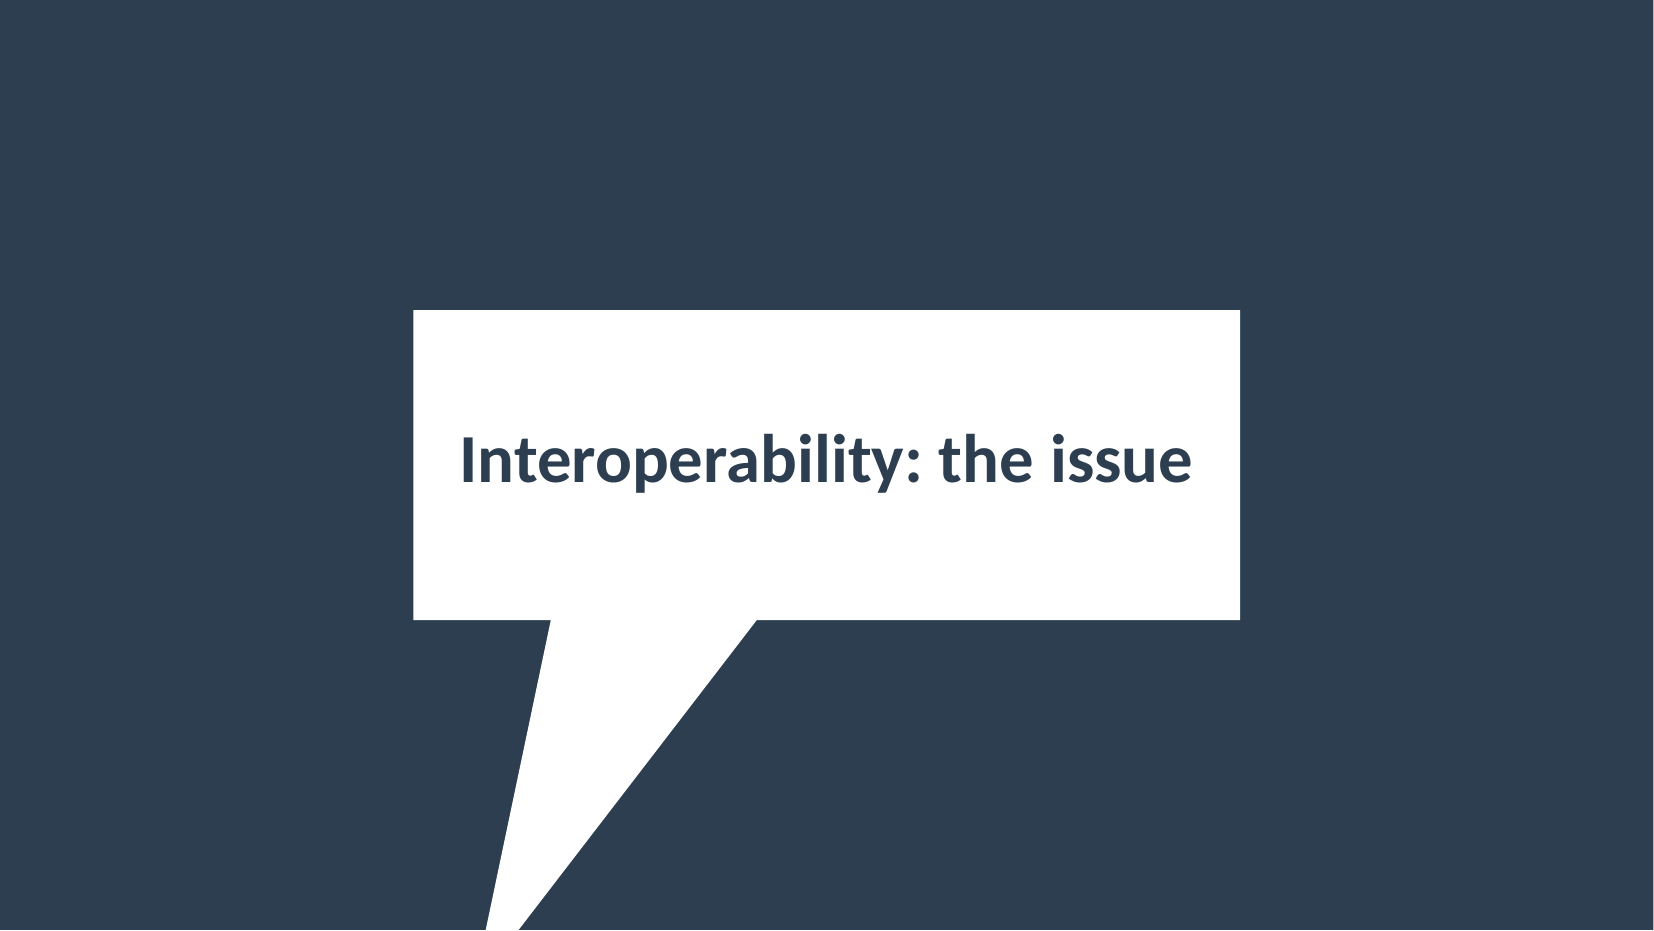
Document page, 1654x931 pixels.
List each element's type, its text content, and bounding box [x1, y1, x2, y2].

title Interoperability: the issue [442, 332, 1211, 598]
